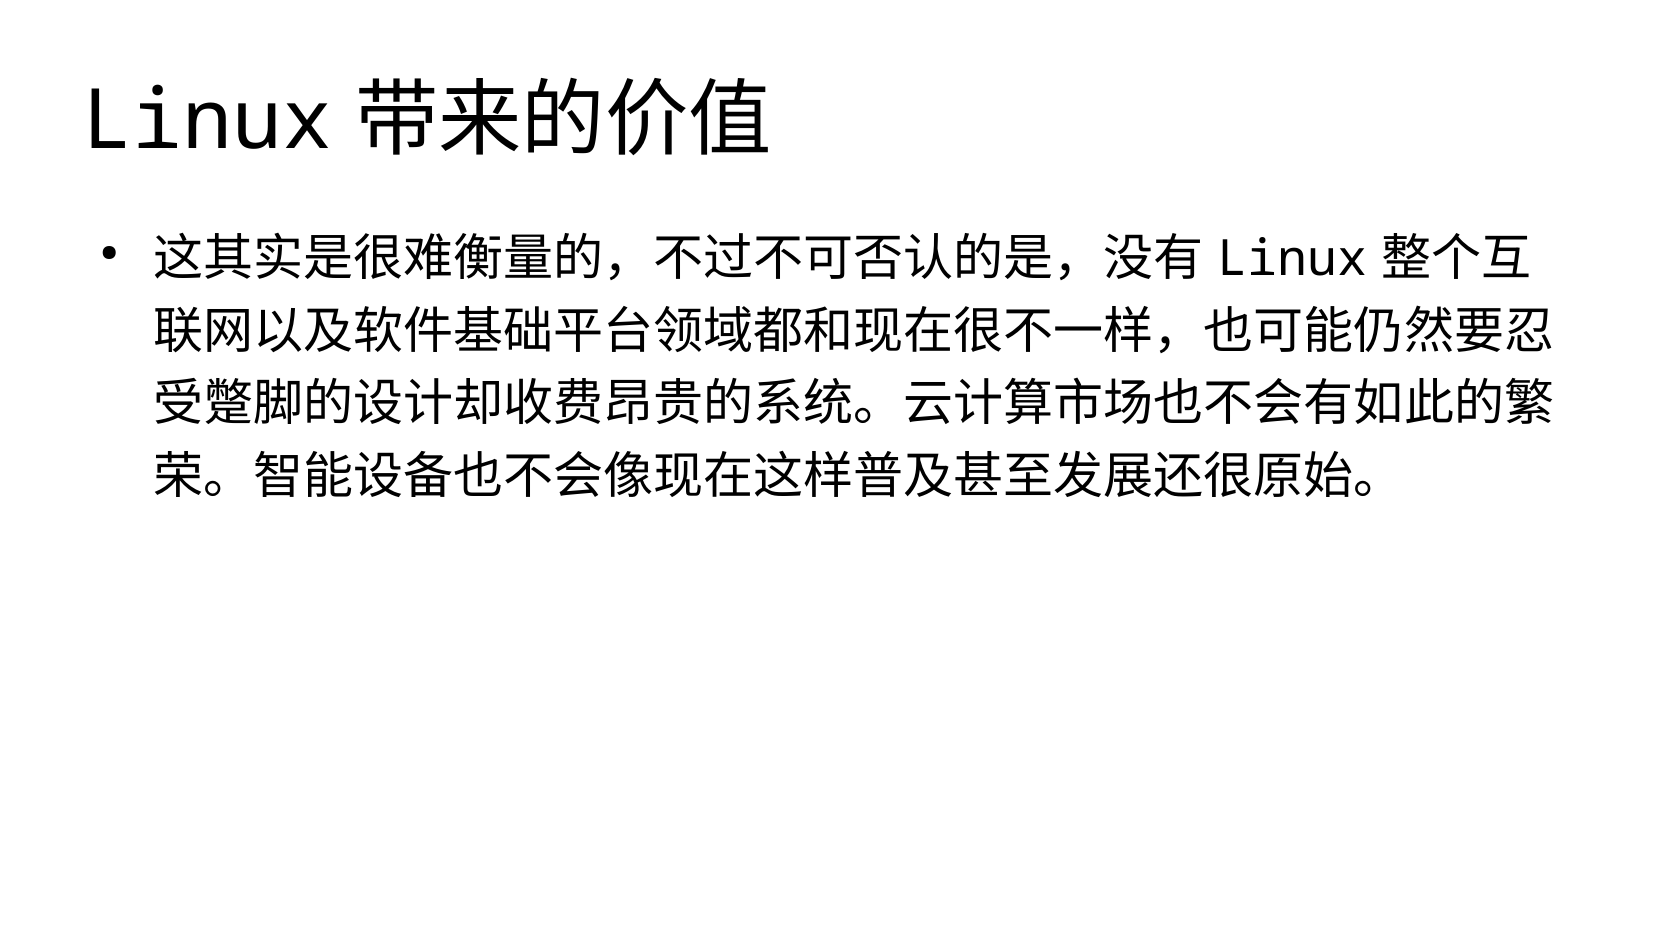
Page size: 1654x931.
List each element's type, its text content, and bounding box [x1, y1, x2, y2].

list 这其实是很难衡量的，不过不可否认的是，没有Linux整个互联网以及软件基础平台领域都和现在很不一样，也可能仍然要忍受蹩脚的设计却收费昂贵的系统。云计算市场也不会有如此的繁荣。智能设备也不会像现在这样普及甚至发展还很原始。 [82, 217, 1571, 839]
title Linux带来的价值 [82, 37, 1571, 189]
